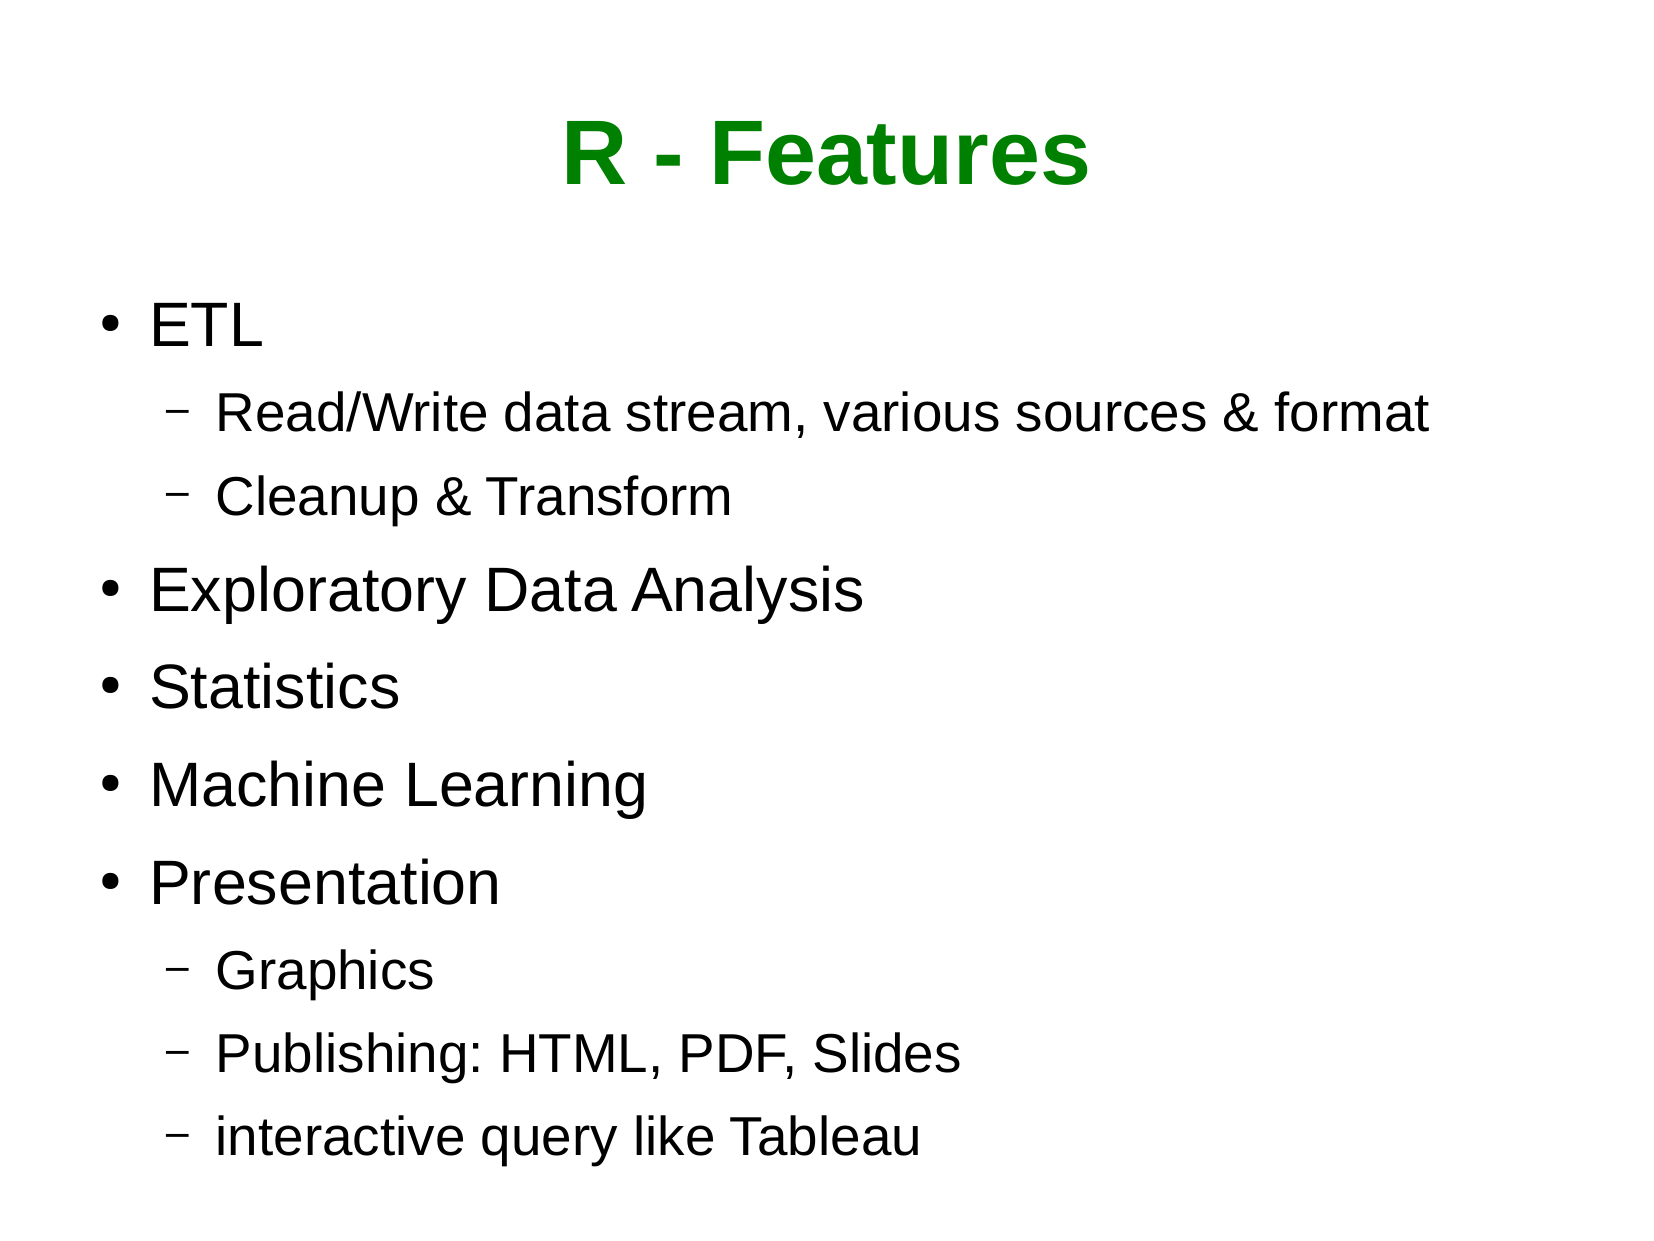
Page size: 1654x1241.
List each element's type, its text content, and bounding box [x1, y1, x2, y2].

list ETL Read/Write data stream, various sources & format Cleanup & Transform Exploratory Data Analysis Statistics Machine Learning Presentation Graphics Publishing: HTML, PDF, Slides interactive query like Tableau [82, 290, 1501, 1182]
title R - Features [82, 49, 1571, 257]
